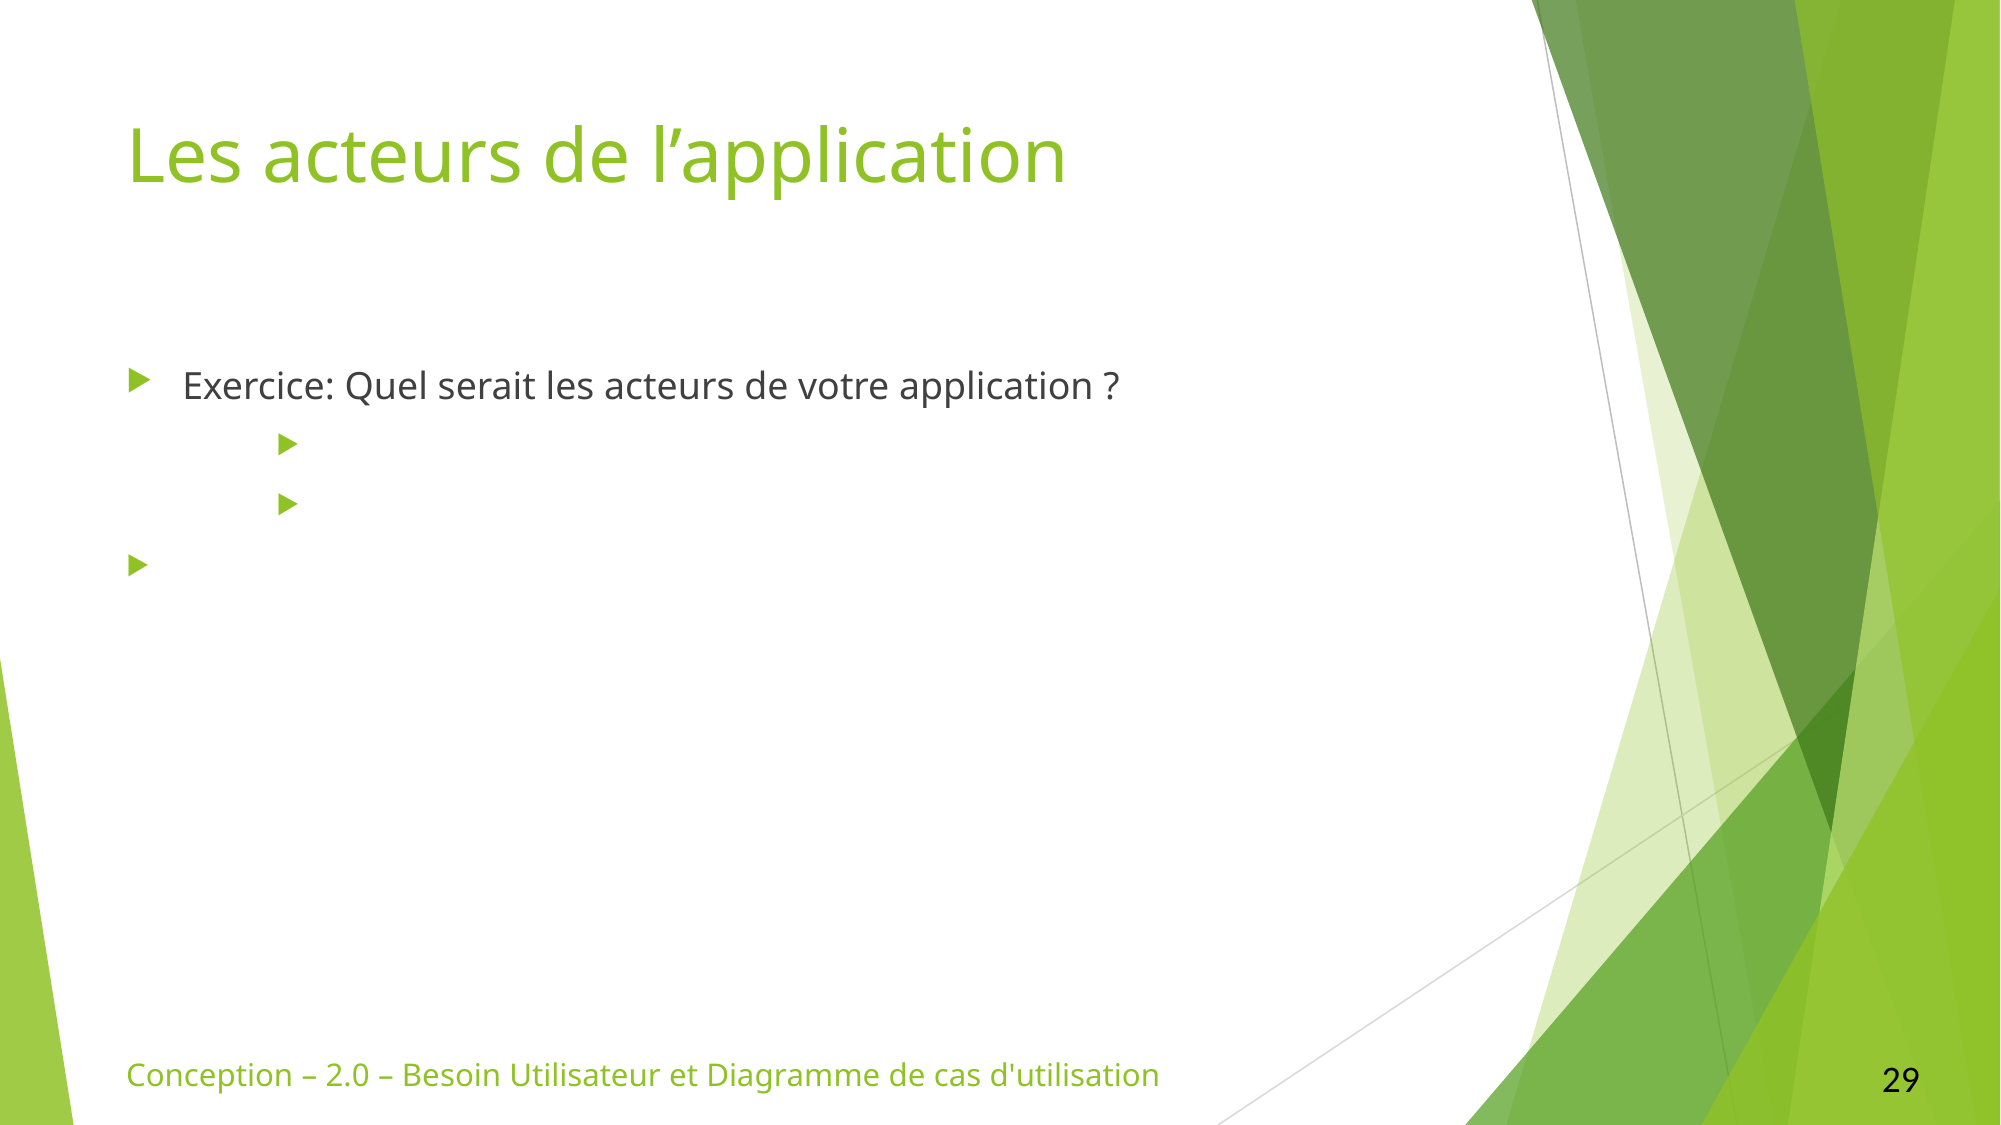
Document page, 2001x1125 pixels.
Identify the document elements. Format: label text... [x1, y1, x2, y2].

text_box Conception – 2.0 – Besoin Utilisateur et Diagramme de cas d'utilisation [111, 1047, 1210, 1109]
text_box [1866, 1047, 1979, 1108]
title Les acteurs de l’application [111, 99, 1522, 317]
list Exercice: Quel serait les acteurs de votre application ? [111, 354, 1522, 992]
